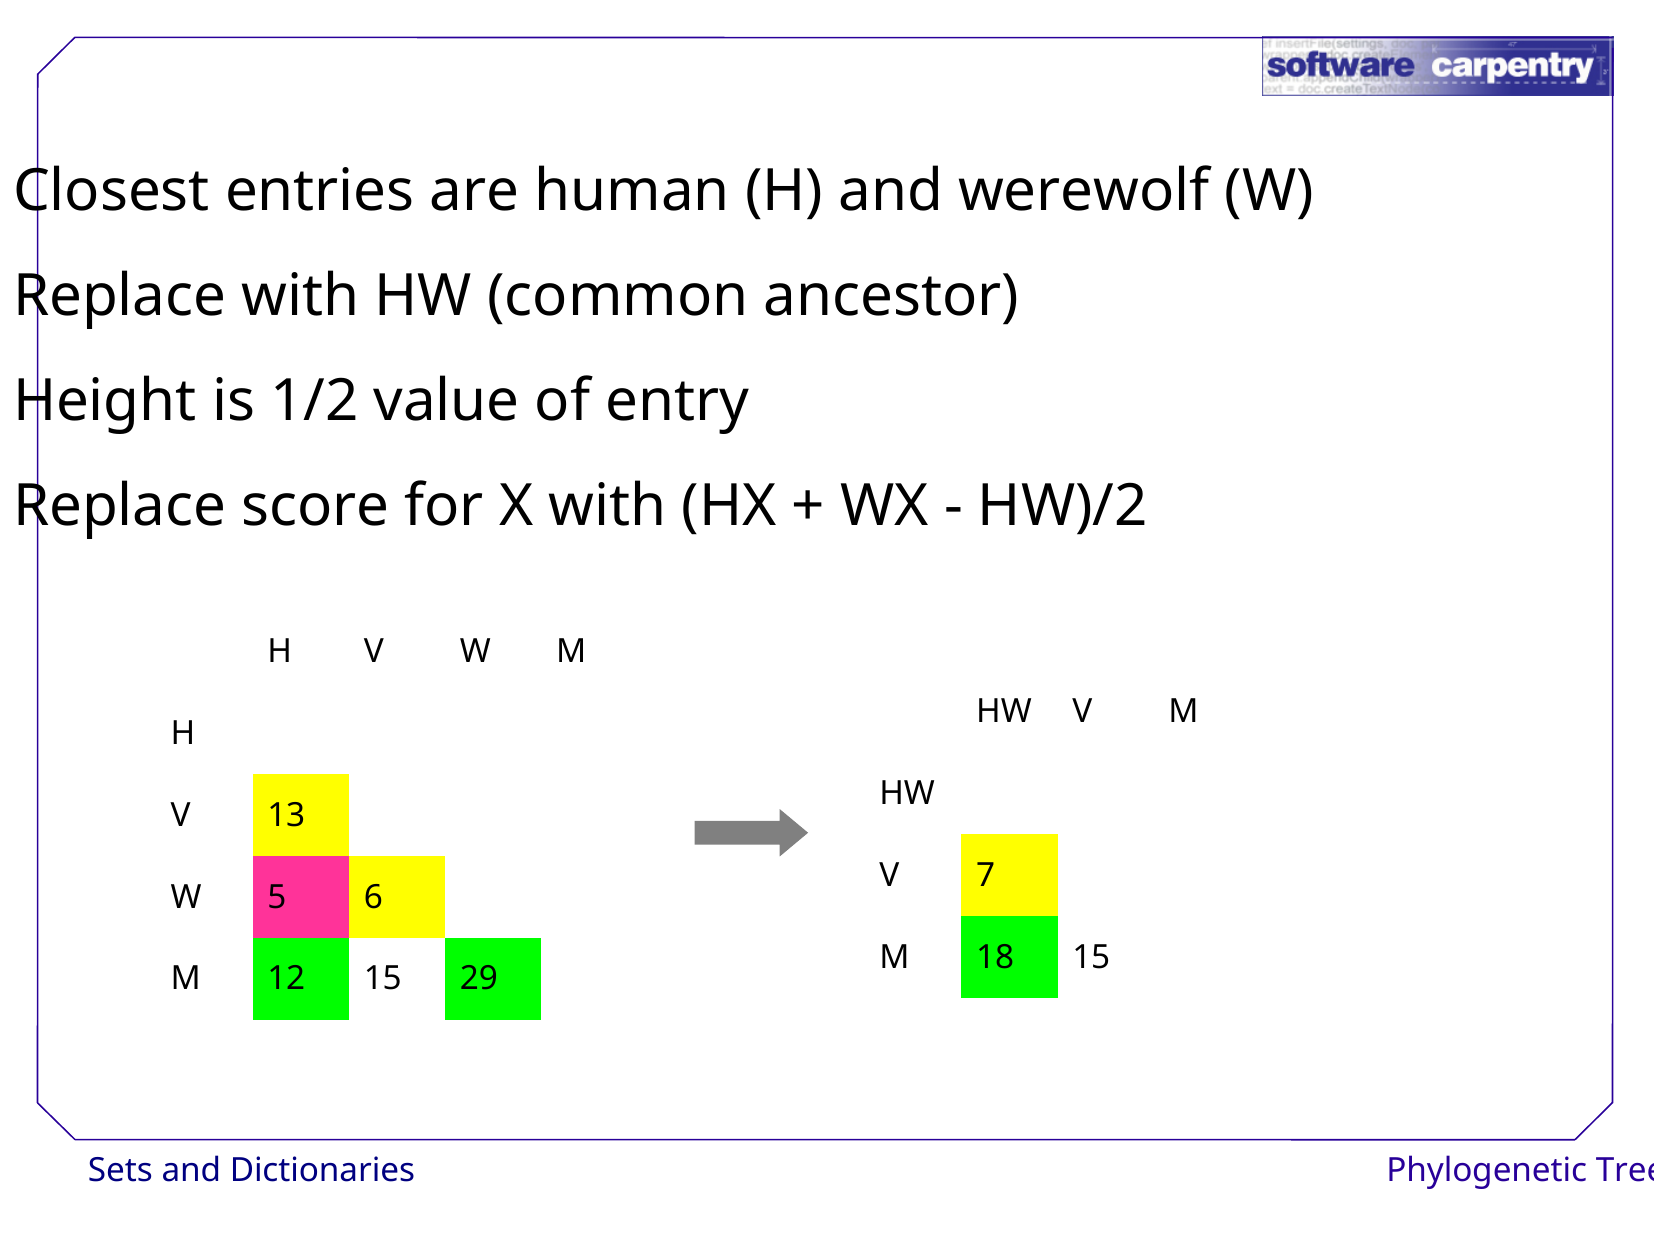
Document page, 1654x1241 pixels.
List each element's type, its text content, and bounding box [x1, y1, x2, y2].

table_cell V [865, 834, 961, 916]
table_cell [445, 856, 541, 938]
table_header V [349, 611, 445, 692]
table_cell V [156, 774, 253, 856]
table_cell 18 [961, 916, 1058, 998]
table_header [156, 611, 253, 692]
text_box Closest entries are human (H) and werewolf (W) Replace with HW (common ancestor) Height is 1/2 value of entry Replace score for X with (HX + WX - HW)/2 [0, 109, 1480, 545]
table_cell [1154, 834, 1250, 916]
table_header M [1154, 671, 1250, 752]
table_cell 12 [253, 938, 349, 1020]
table_cell [445, 774, 541, 856]
table_cell [349, 692, 445, 774]
table_cell W [156, 856, 253, 938]
table_cell [253, 692, 349, 774]
table_header H [253, 611, 349, 692]
table_cell M [156, 938, 253, 1020]
table_cell HW [865, 752, 961, 834]
table_cell [1058, 752, 1154, 834]
picture [1262, 36, 1614, 96]
table_cell 15 [349, 938, 445, 1020]
table_cell 15 [1058, 916, 1154, 998]
table_cell [1154, 916, 1250, 998]
table_cell M [865, 916, 961, 998]
table_cell [1154, 752, 1250, 834]
table_cell 7 [961, 834, 1058, 916]
table_cell 29 [445, 938, 541, 1020]
table_cell [541, 938, 638, 1020]
table_cell [541, 692, 638, 774]
table_cell [961, 752, 1058, 834]
table_cell [541, 856, 638, 938]
table_header V [1058, 671, 1154, 752]
table_cell 6 [349, 856, 445, 938]
table_cell [445, 692, 541, 774]
table_cell 5 [253, 856, 349, 938]
table_header HW [961, 671, 1058, 752]
table_cell [1058, 834, 1154, 916]
table_header M [541, 611, 638, 692]
text_box [694, 809, 809, 857]
table_cell [541, 774, 638, 856]
table_header [865, 671, 961, 752]
table_cell H [156, 692, 253, 774]
table_cell [349, 774, 445, 856]
table_cell 13 [253, 774, 349, 856]
table_header W [445, 611, 541, 692]
